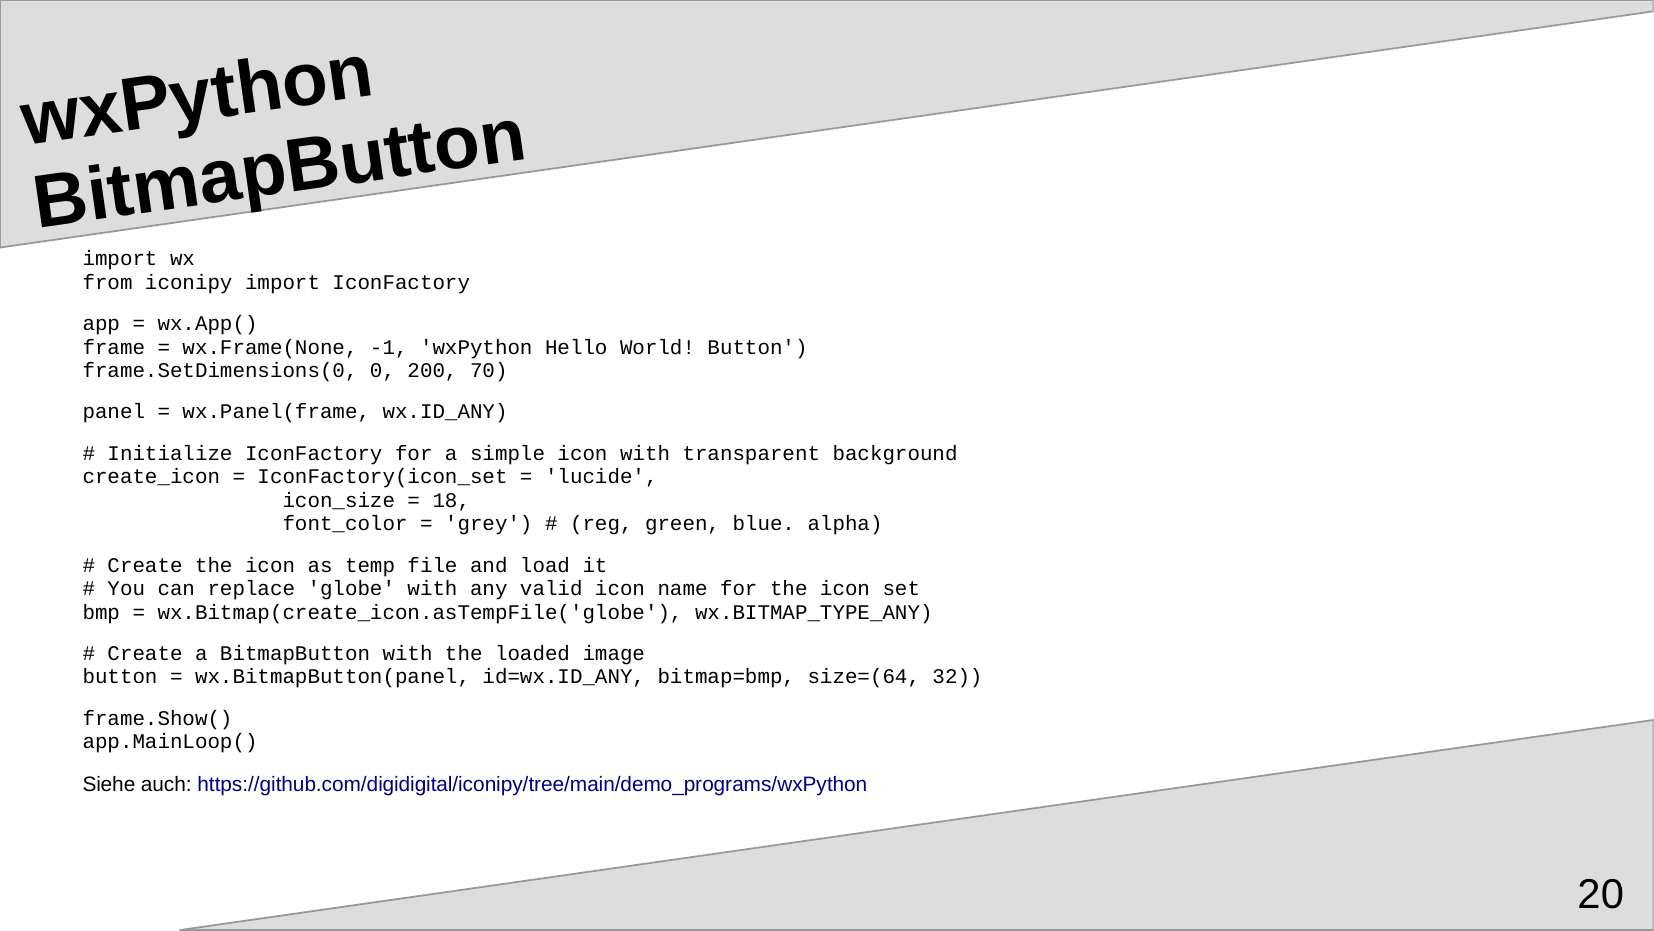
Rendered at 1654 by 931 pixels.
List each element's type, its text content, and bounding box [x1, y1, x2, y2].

title wxPython BitmapButton [16, 0, 1502, 245]
list import wx from iconipy import IconFactory app = wx.App() frame = wx.Frame(None, -1, 'wxPython Hello World! Button') frame.SetDimensions(0, 0, 200, 70) panel = wx.Panel(frame, wx.ID_ANY) # Initialize IconFactory for a simple icon with transparent background create_icon = IconFactory(icon_set = 'lucide', icon_size = 18, font_color = 'grey') # (reg, green, blue. alpha) # Create the icon as temp file and load it # You can replace 'globe' with any valid icon name for the icon set bmp = wx.Bitmap(create_icon.asTempFile('globe'), wx.BITMAP_TYPE_ANY) # Create a BitmapButton with the loaded image button = wx.BitmapButton(panel, id=wx.ID_ANY, bitmap=bmp, size=(64, 32)) frame.Show() app.MainLoop() Siehe auch: https://github.com/digidigital/iconipy/tree/main/demo_programs/wxPython [82, 248, 1538, 827]
